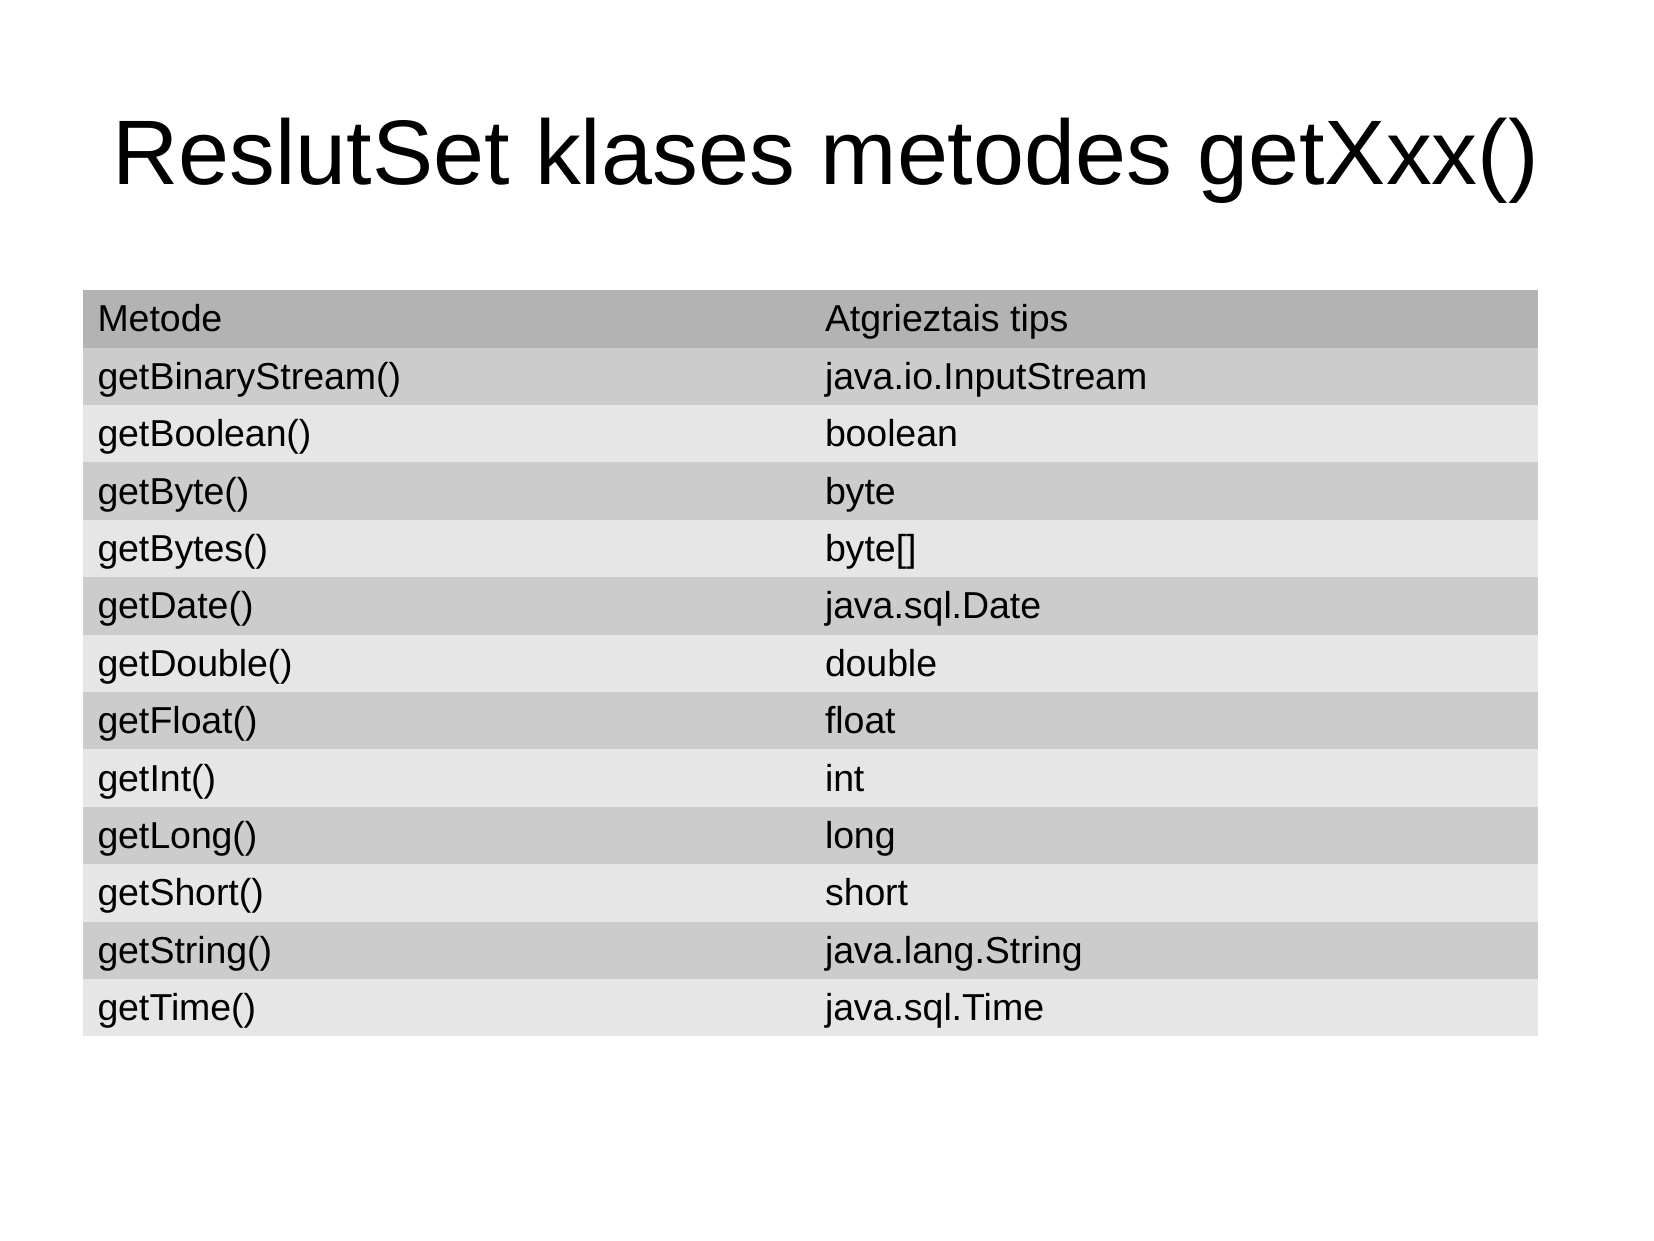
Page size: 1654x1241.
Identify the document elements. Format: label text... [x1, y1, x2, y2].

table_header Metode [83, 290, 810, 348]
table_cell getByte() [83, 462, 810, 520]
table_cell getLong() [83, 807, 810, 864]
table_cell int [810, 749, 1538, 807]
title ReslutSet klases metodes getXxx() [82, 49, 1571, 257]
table_cell float [810, 692, 1538, 749]
table_cell getFloat() [83, 692, 810, 749]
table_cell long [810, 807, 1538, 864]
table_cell getString() [83, 922, 810, 979]
table_cell getBoolean() [83, 405, 810, 462]
table_cell double [810, 635, 1538, 692]
table_cell getShort() [83, 864, 810, 922]
table_cell getInt() [83, 749, 810, 807]
table_cell java.sql.Date [810, 577, 1538, 635]
table_cell java.lang.String [810, 922, 1538, 979]
table_cell byte [810, 462, 1538, 520]
table_cell getBytes() [83, 520, 810, 577]
table_cell java.io.InputStream [810, 348, 1538, 405]
table_cell byte[] [810, 520, 1538, 577]
table_cell short [810, 864, 1538, 922]
table_cell getTime() [83, 979, 810, 1036]
table_cell boolean [810, 405, 1538, 462]
table_cell getBinaryStream() [83, 348, 810, 405]
table_cell getDate() [83, 577, 810, 635]
table_cell getDouble() [83, 635, 810, 692]
table_header Atgrieztais tips [810, 290, 1538, 348]
table_cell java.sql.Time [810, 979, 1538, 1036]
